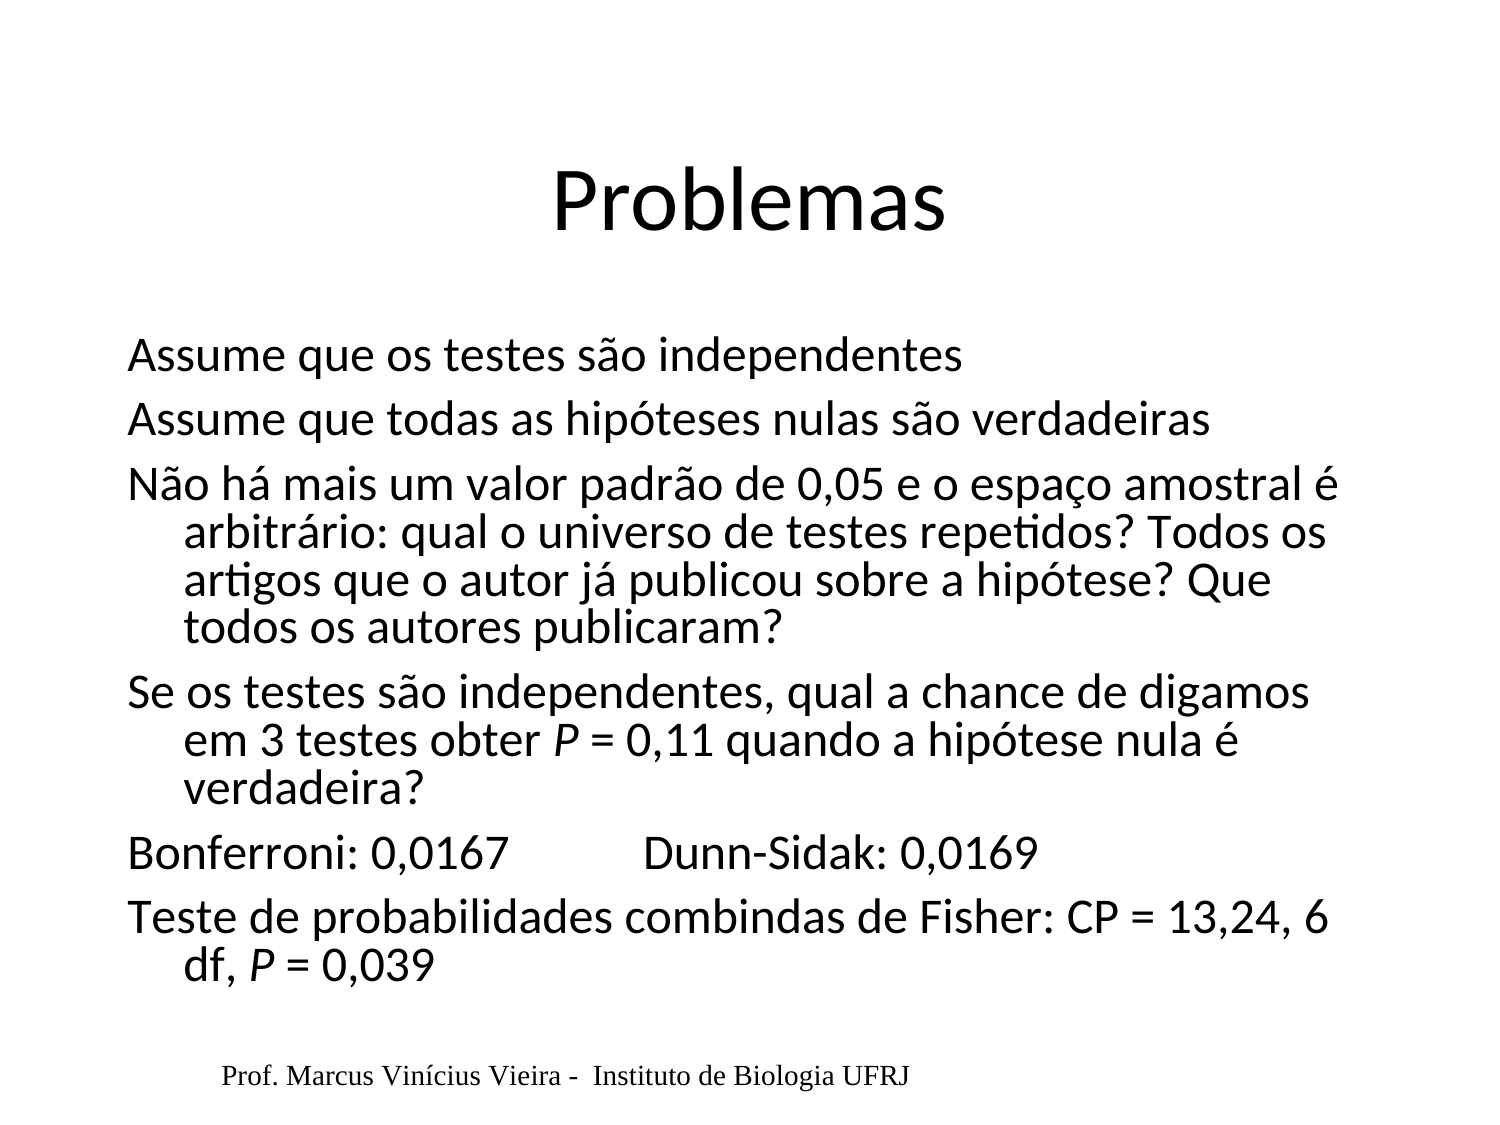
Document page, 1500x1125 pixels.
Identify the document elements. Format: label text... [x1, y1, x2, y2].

list Assume que os testes são independentes Assume que todas as hipóteses nulas são verdadeiras Não há mais um valor padrão de 0,05 e o espaço amostral é arbitrário: qual o universo de testes repetidos? Todos os artigos que o autor já publicou sobre a hipótese? Que todos os autores publicaram? Se os testes são independentes, qual a chance de digamos em 3 testes obter P = 0,11 quando a hipótese nula é verdadeira? Bonferroni: 0,0167 Dunn-Sidak: 0,0169 Teste de probabilidades combindas de Fisher: CP = 13,24, 6 df, P = 0,039 [112, 324, 1387, 1000]
title Problemas [112, 99, 1387, 287]
text_box Prof. Marcus Vinícius Vieira - Instituto de Biologia UFRJ [206, 1024, 1388, 1100]
